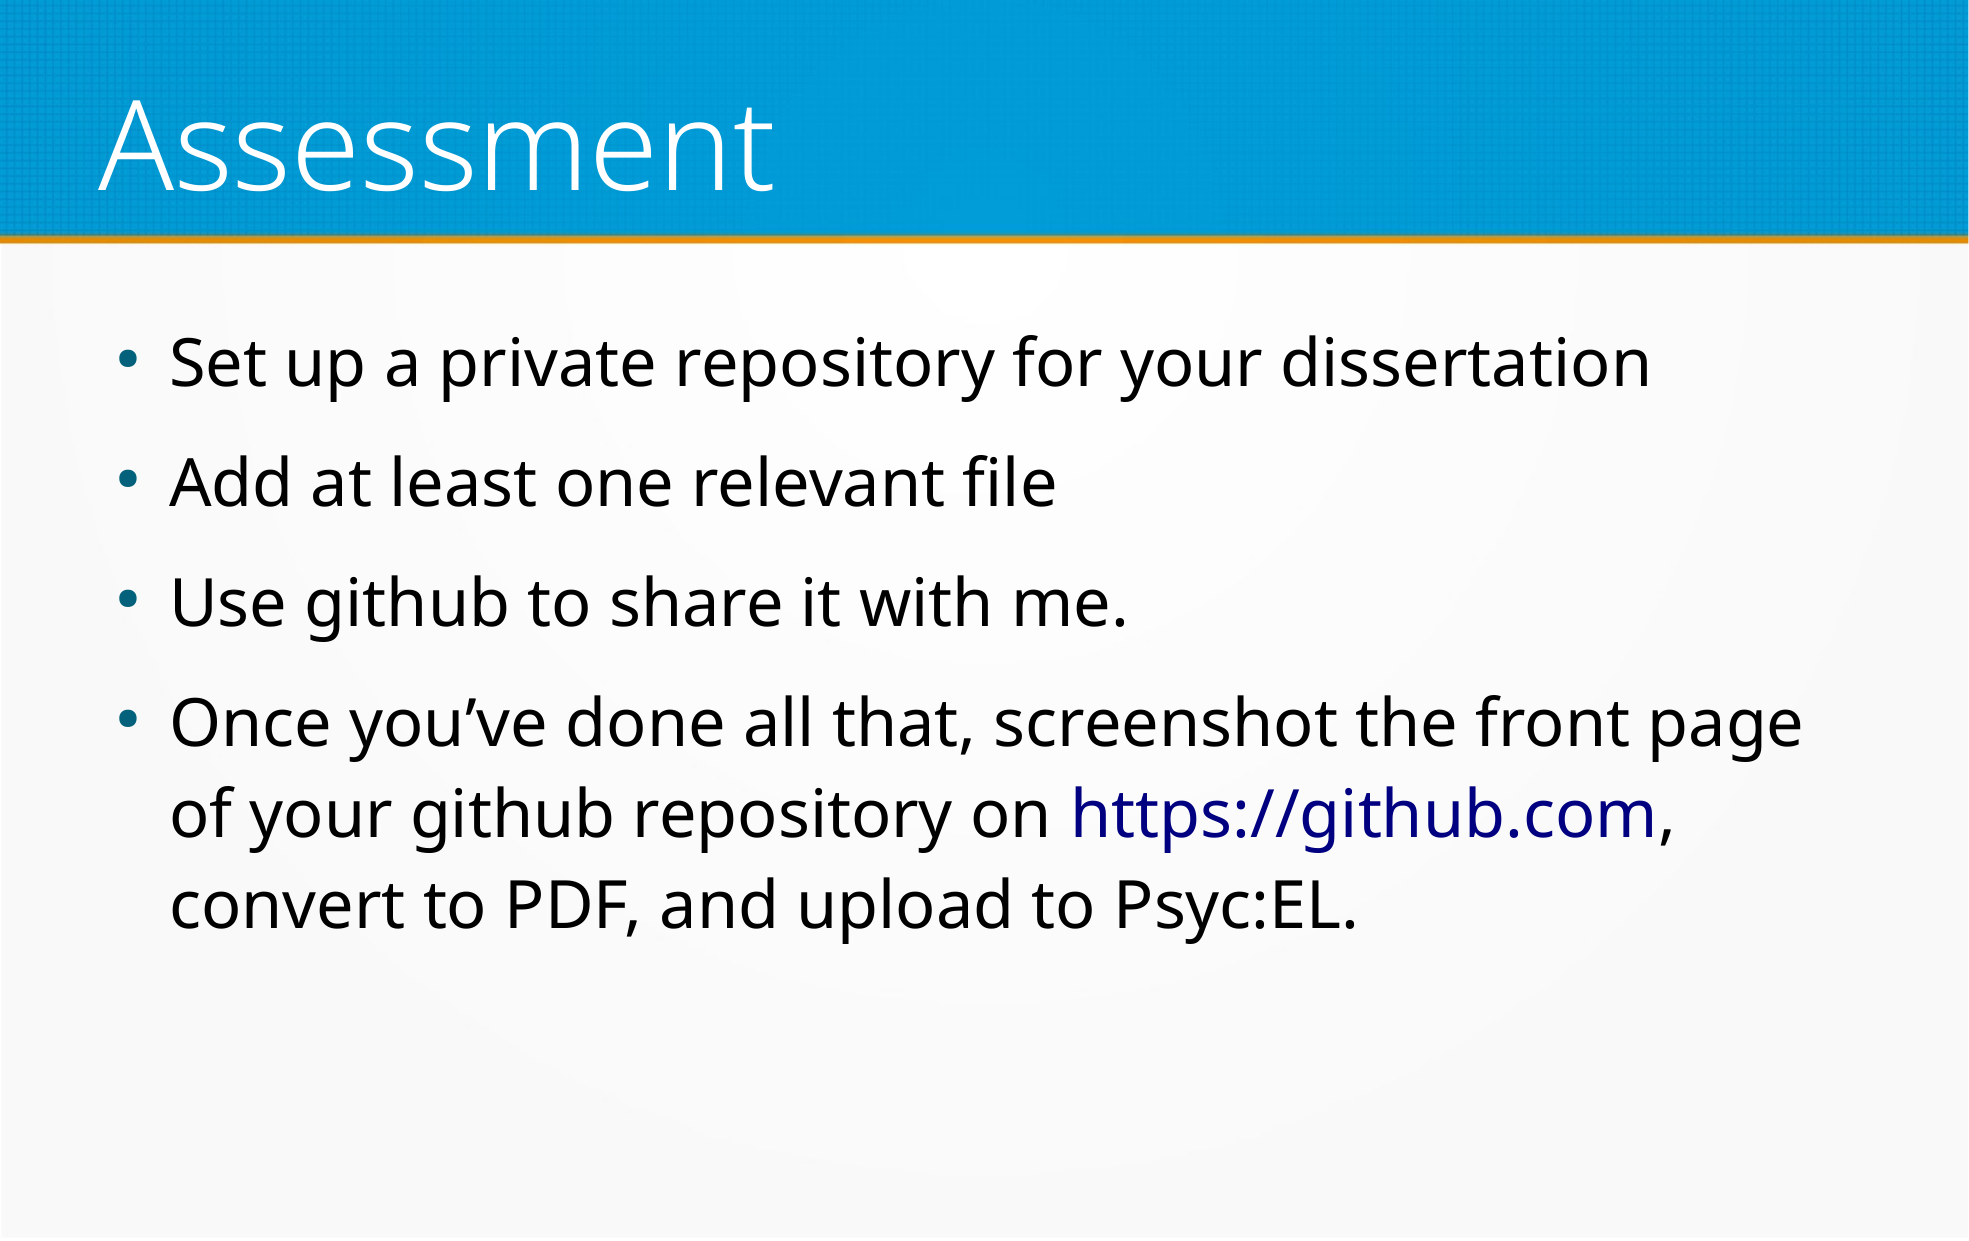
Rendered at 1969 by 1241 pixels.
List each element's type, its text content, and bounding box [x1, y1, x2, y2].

picture [0, 233, 1969, 1241]
title Assessment [98, 19, 1870, 227]
list Set up a private repository for your dissertation Add at least one relevant file Use github to share it with me. Once you’ve done all that, screenshot the front page of your github repository on https://github.com, convert to PDF, and upload to Psyc:EL. [98, 315, 1861, 1081]
